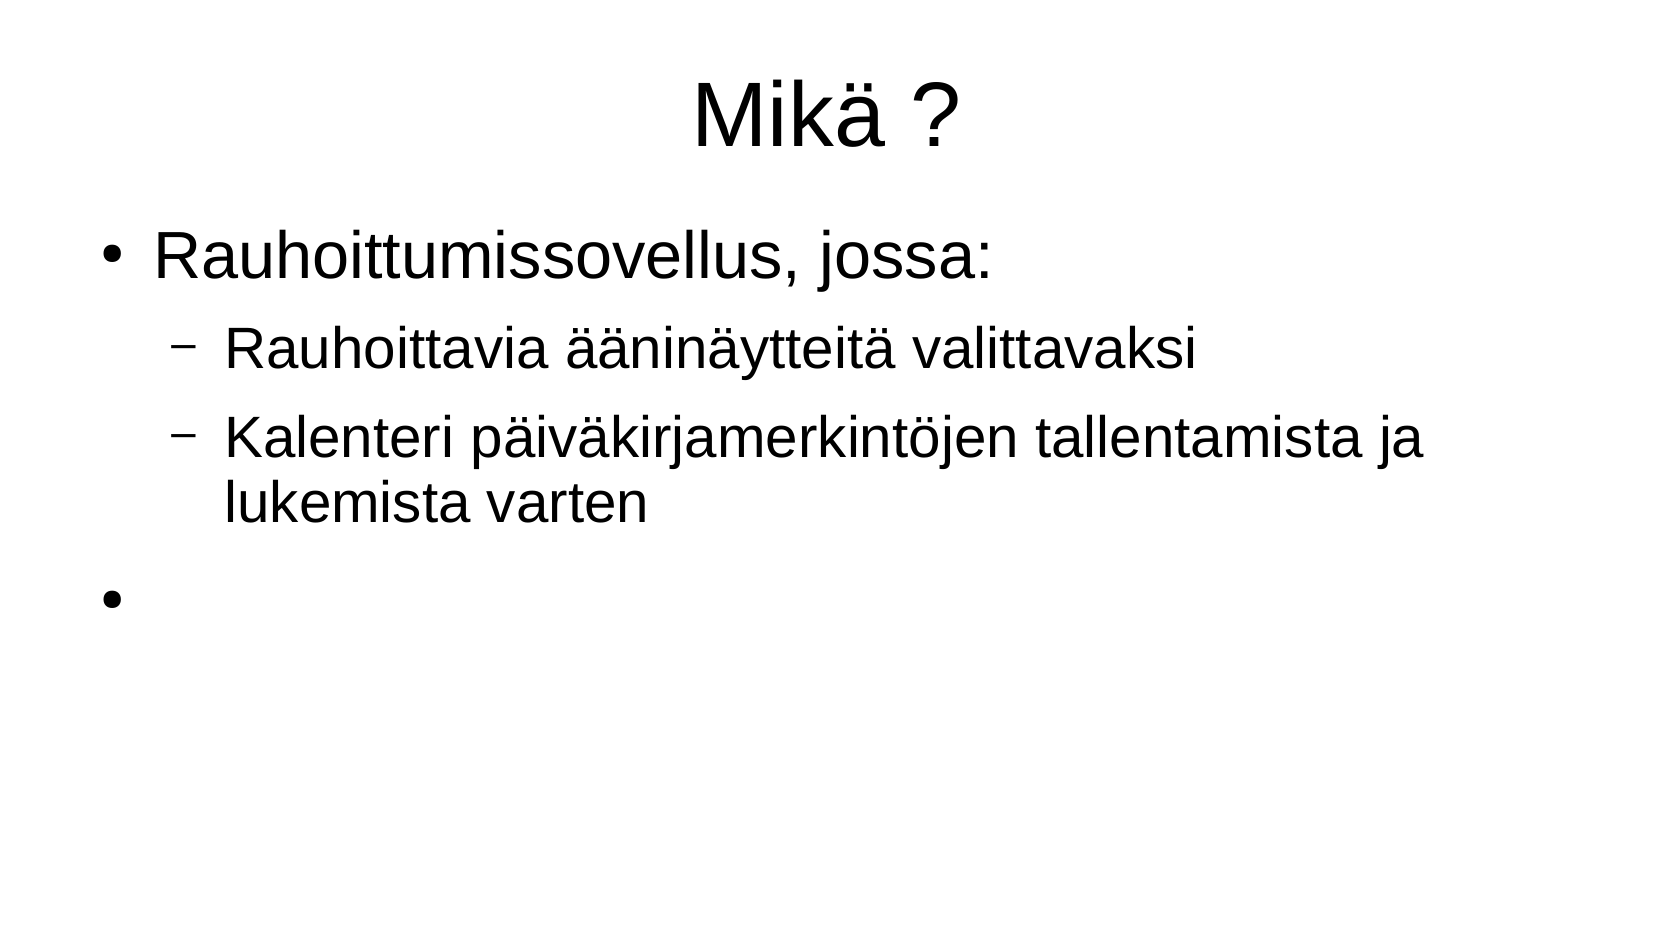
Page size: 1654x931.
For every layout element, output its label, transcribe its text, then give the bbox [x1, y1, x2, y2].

list Rauhoittumissovellus, jossa: Rauhoittavia ääninäytteitä valittavaksi Kalenteri päiväkirjamerkintöjen tallentamista ja lukemista varten [82, 217, 1571, 758]
title Mikä ? [82, 37, 1571, 193]
